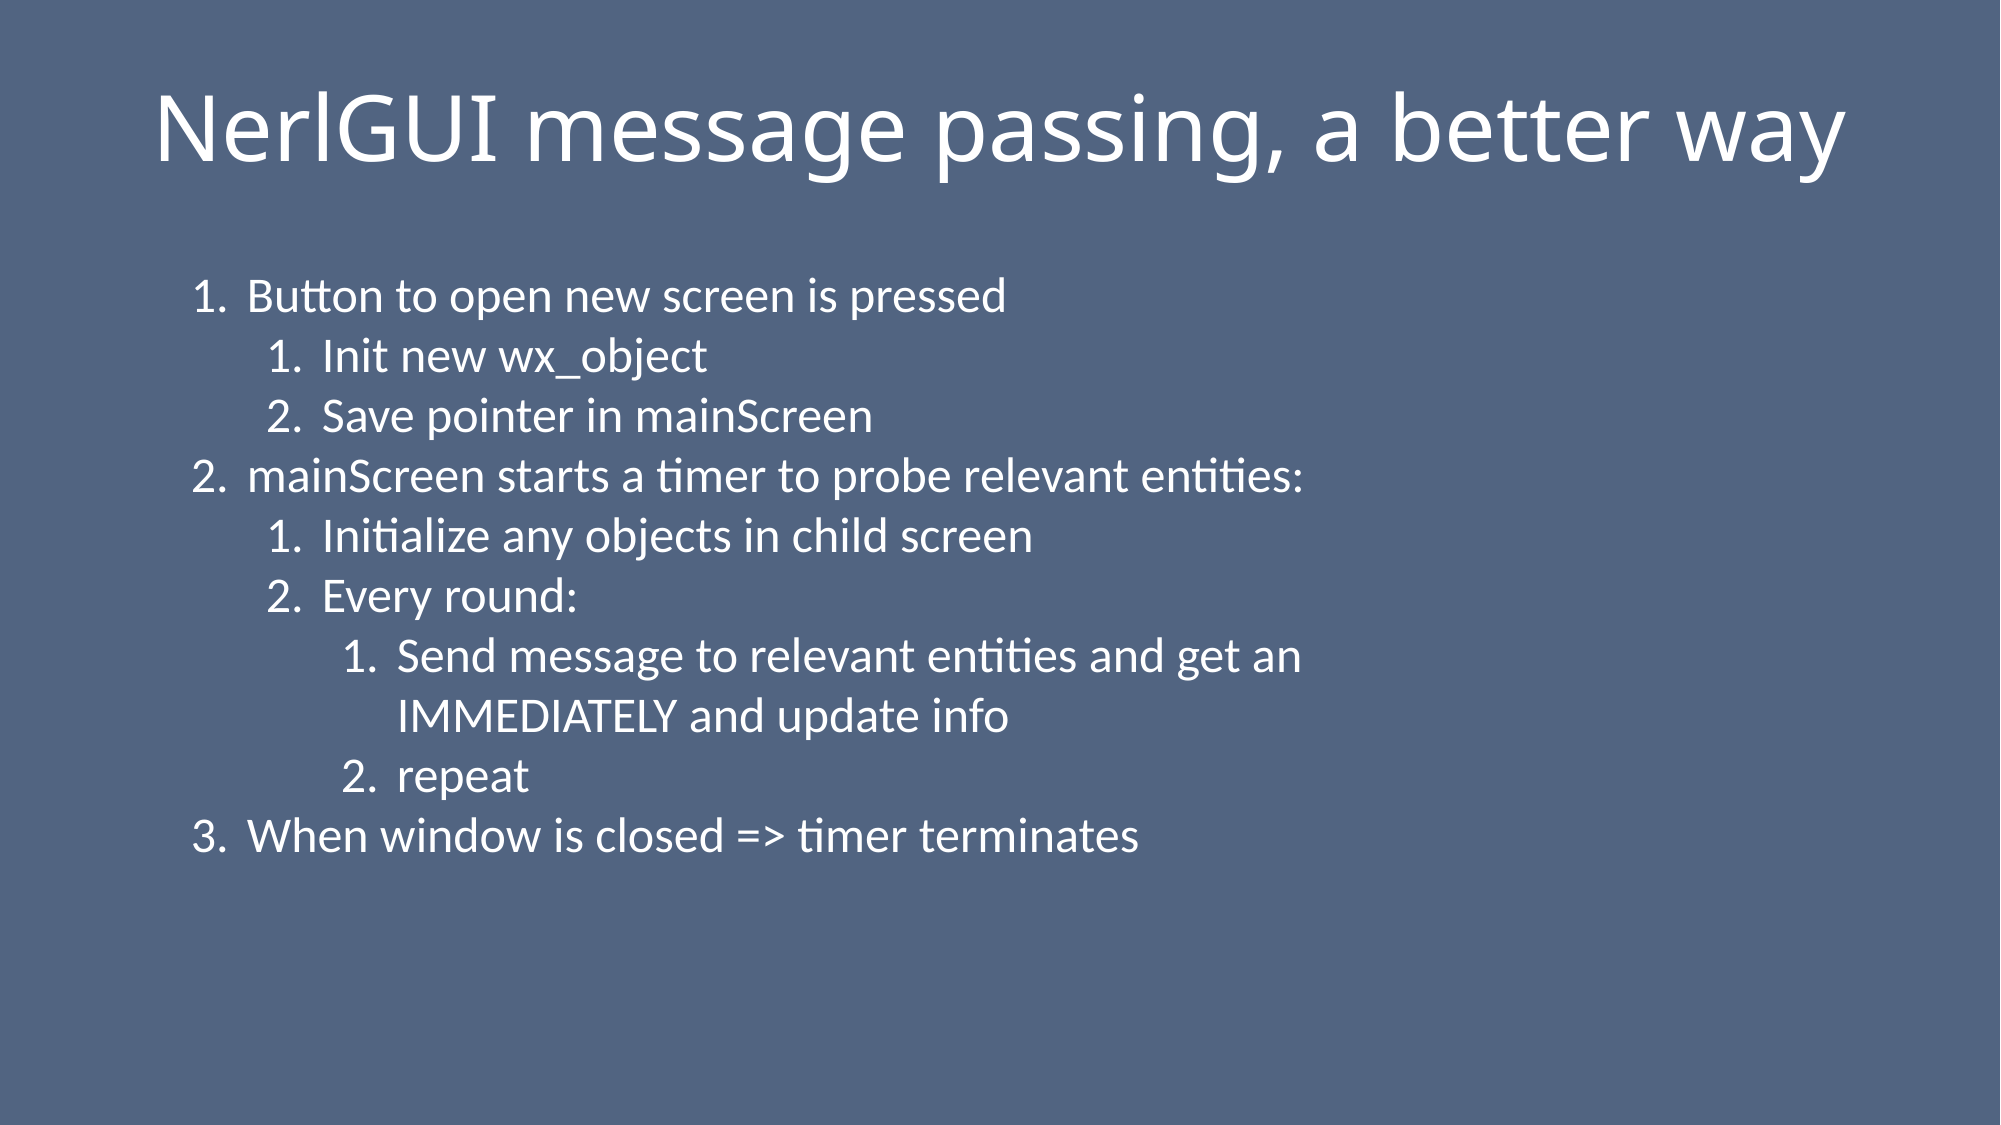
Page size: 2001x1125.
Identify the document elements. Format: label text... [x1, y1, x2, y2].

text_box Button to open new screen is pressed Init new wx_object Save pointer in mainScreen mainScreen starts a timer to probe relevant entities: Initialize any objects in child screen Every round: Send message to relevant entities and get an IMMEDIATELY and update info repeat When window is closed => timer terminates [175, 254, 1472, 930]
text_box NerlGUI message passing, a better way [137, 59, 1863, 204]
